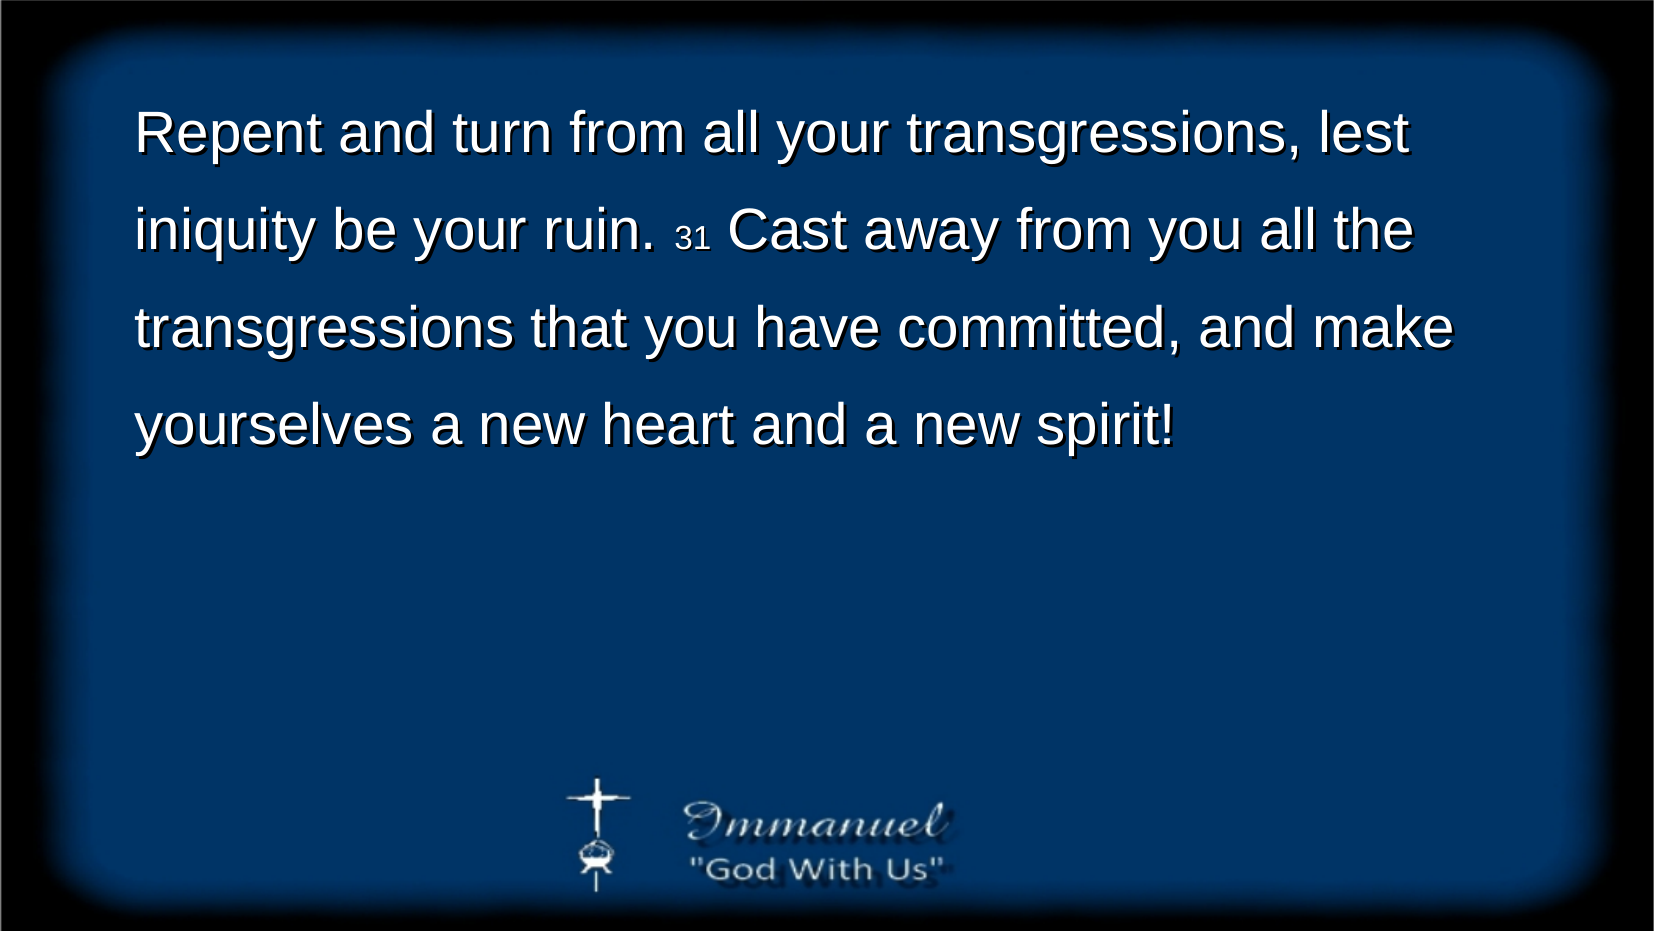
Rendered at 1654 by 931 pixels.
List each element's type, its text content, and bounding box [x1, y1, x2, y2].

picture [0, 0, 1654, 931]
text_box Repent and turn from all your transgressions, lest iniquity be your ruin. 31 Cast away from you all the transgressions that you have committed, and make yourselves a new heart and a new spirit! [120, 60, 1576, 496]
